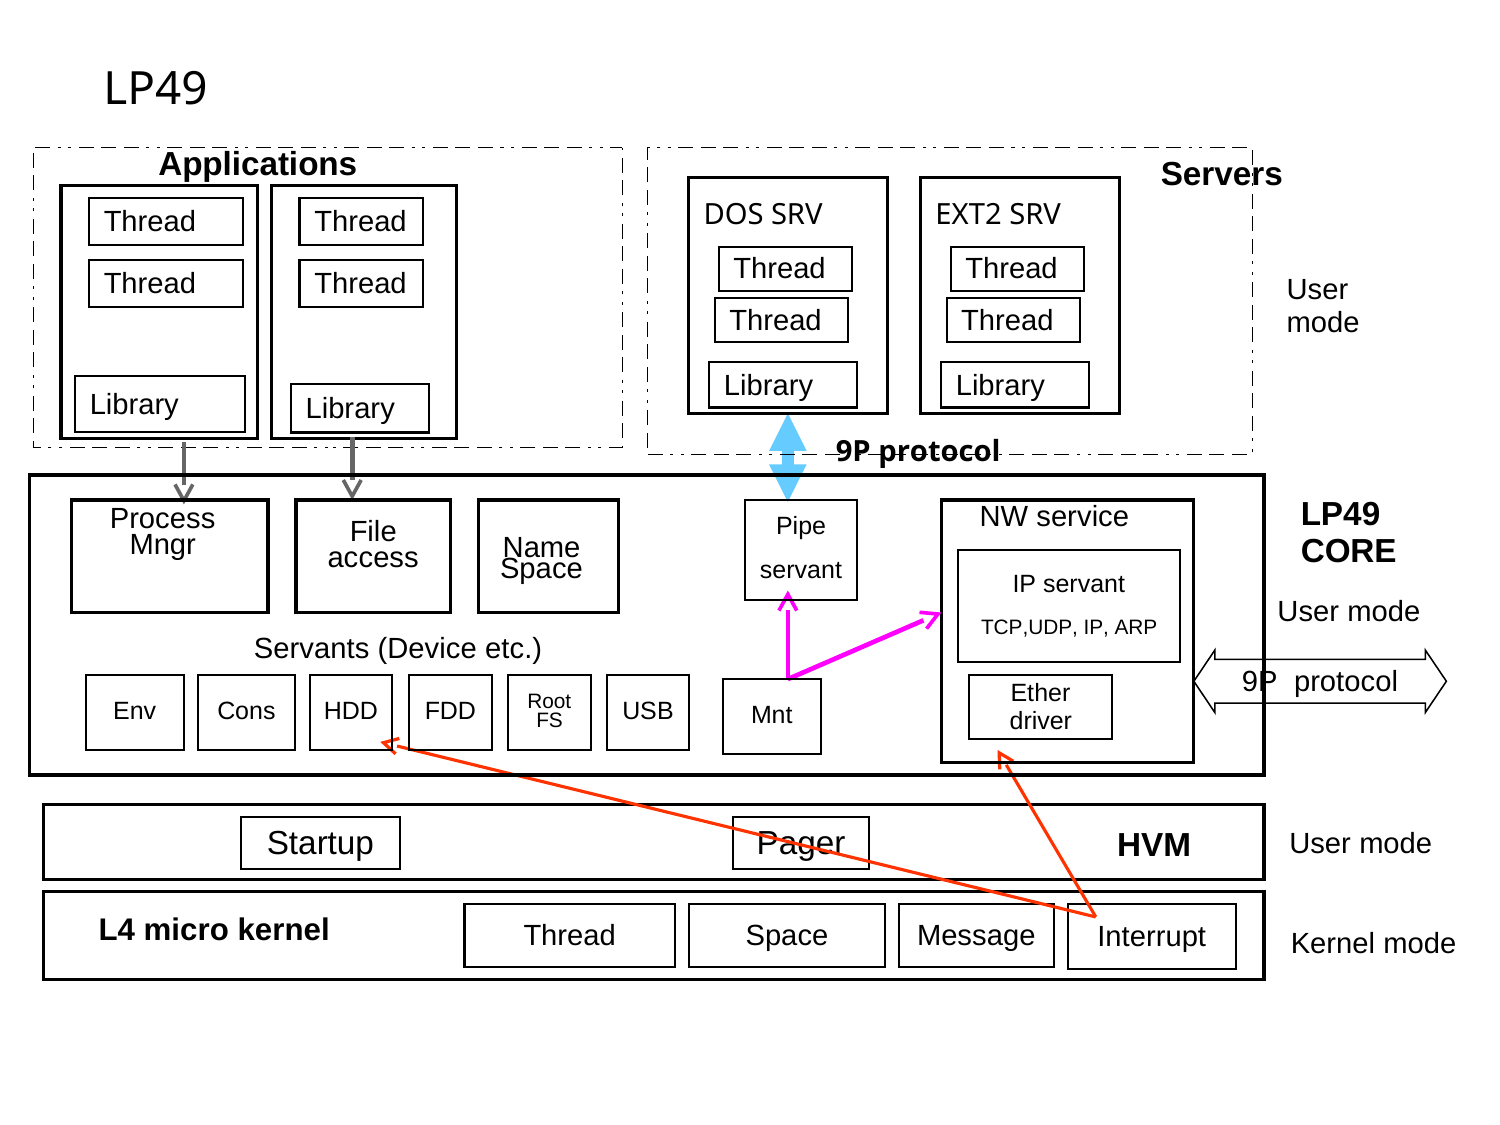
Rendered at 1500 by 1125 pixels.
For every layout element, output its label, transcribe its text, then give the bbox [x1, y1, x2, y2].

text_box EXT2 SRV [920, 185, 1099, 236]
text_box Space [688, 904, 886, 967]
text_box Interrupt [1067, 904, 1091, 913]
text_box Mnt [722, 679, 821, 755]
text_box User mode [1262, 587, 1462, 636]
text_box Library [75, 375, 245, 433]
text_box IP servant TCP,UDP, IP, ARP [958, 549, 1180, 663]
text_box USB [607, 675, 689, 751]
text_box Cons [197, 675, 296, 751]
text_box 9P protocol [1193, 650, 1447, 713]
text_box Pager [732, 816, 870, 859]
text_box HVM [1102, 819, 1207, 872]
text_box HDD [310, 675, 392, 751]
text_box Library [941, 362, 1090, 408]
text_box Thread [88, 197, 244, 245]
text_box 9P protocol [820, 422, 1071, 473]
text_box NW service [964, 499, 1172, 539]
text_box L4 micro kernel [83, 904, 411, 955]
text_box LP49 CORE [1286, 487, 1412, 577]
text_box Name Space [476, 500, 607, 591]
text_box Thread [946, 298, 1080, 343]
text_box Library [709, 362, 858, 408]
text_box Thread [718, 246, 852, 291]
text_box LP49 [88, 48, 211, 119]
text_box DOS SRV [688, 185, 850, 236]
text_box Ether driver [969, 675, 1112, 739]
text_box Pager [732, 830, 870, 870]
text_box Thread [950, 246, 1084, 291]
text_box Process Mngr [84, 499, 242, 568]
text_box Thread [88, 260, 244, 308]
text_box User mode [1271, 265, 1391, 347]
text_box Root FS [508, 675, 591, 751]
text_box Startup [241, 816, 400, 870]
text_box FDD [409, 675, 492, 751]
text_box Thread [299, 260, 424, 308]
text_box Thread [464, 904, 675, 967]
text_box Thread [714, 298, 848, 343]
text_box Interrupt [1067, 904, 1237, 970]
text_box Message [899, 904, 1054, 967]
text_box Env [85, 675, 184, 751]
text_box Pipe servant [745, 499, 858, 600]
text_box Kernel mode [1276, 919, 1472, 968]
text_box Servants (Device etc.) [239, 630, 619, 672]
text_box User mode [1274, 819, 1448, 868]
text_box File access [303, 512, 444, 581]
text_box Library [290, 383, 429, 433]
text_box Thread [299, 197, 424, 245]
text_box Servers [1146, 147, 1325, 201]
text_box Applications [143, 137, 373, 190]
